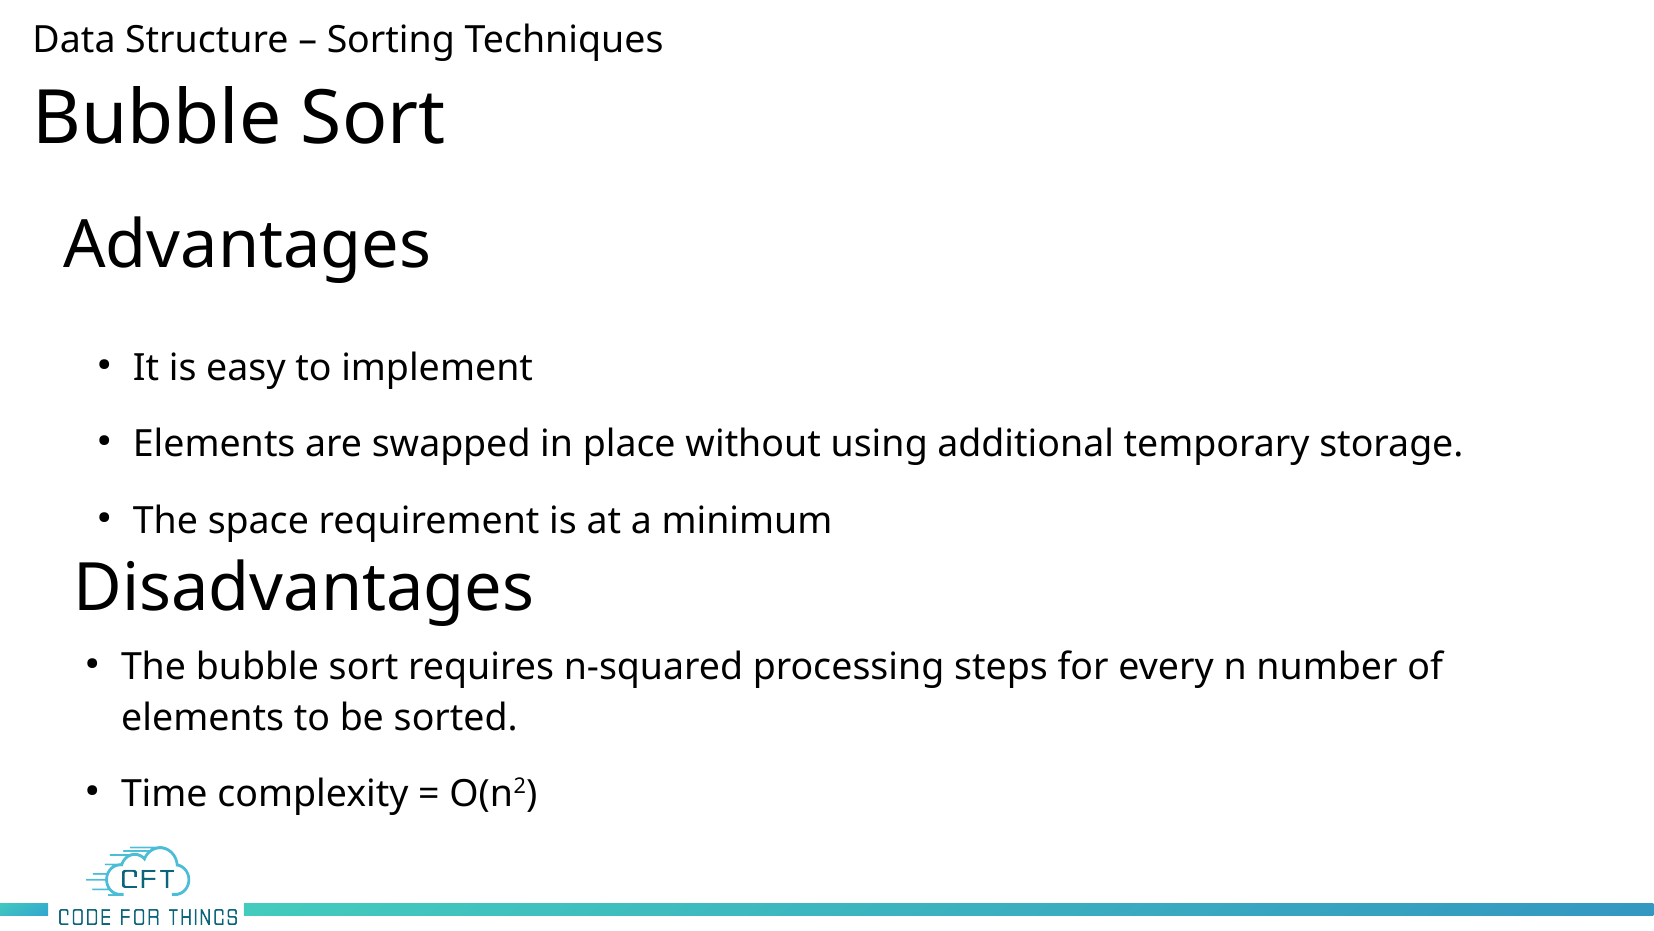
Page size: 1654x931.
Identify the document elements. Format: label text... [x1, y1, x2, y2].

title Data Structure – Sorting Techniques Bubble Sort [32, 12, 1184, 166]
text_box Advantages [48, 188, 851, 292]
picture [59, 846, 237, 925]
text_box The bubble sort requires n-squared processing steps for every n number of elements to be sorted. Time complexity = O(n2) [70, 631, 1571, 803]
text_box It is easy to implement Elements are swapped in place without using additional temporary storage. The space requirement is at a minimum [82, 307, 1575, 518]
text_box Disadvantages [59, 531, 861, 634]
